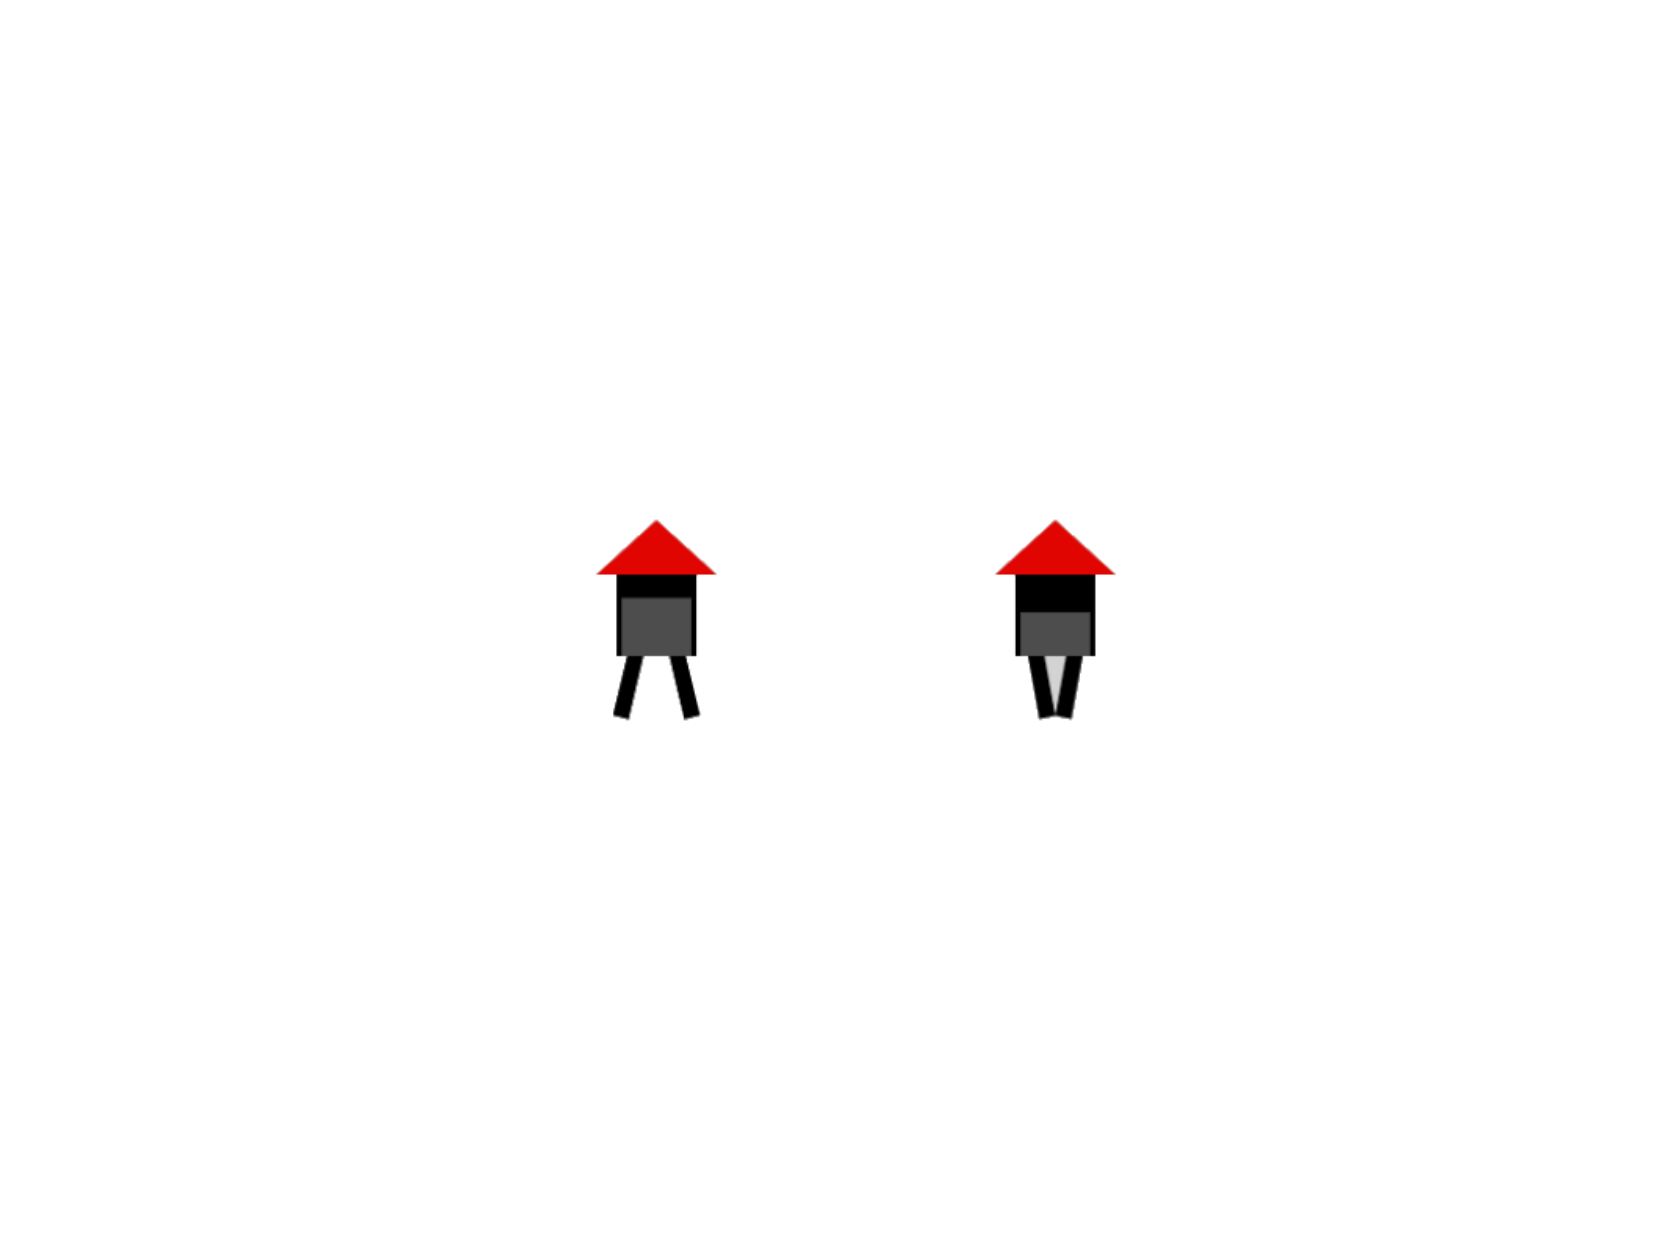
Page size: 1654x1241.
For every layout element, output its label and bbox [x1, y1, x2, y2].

picture [540, 451, 1127, 799]
